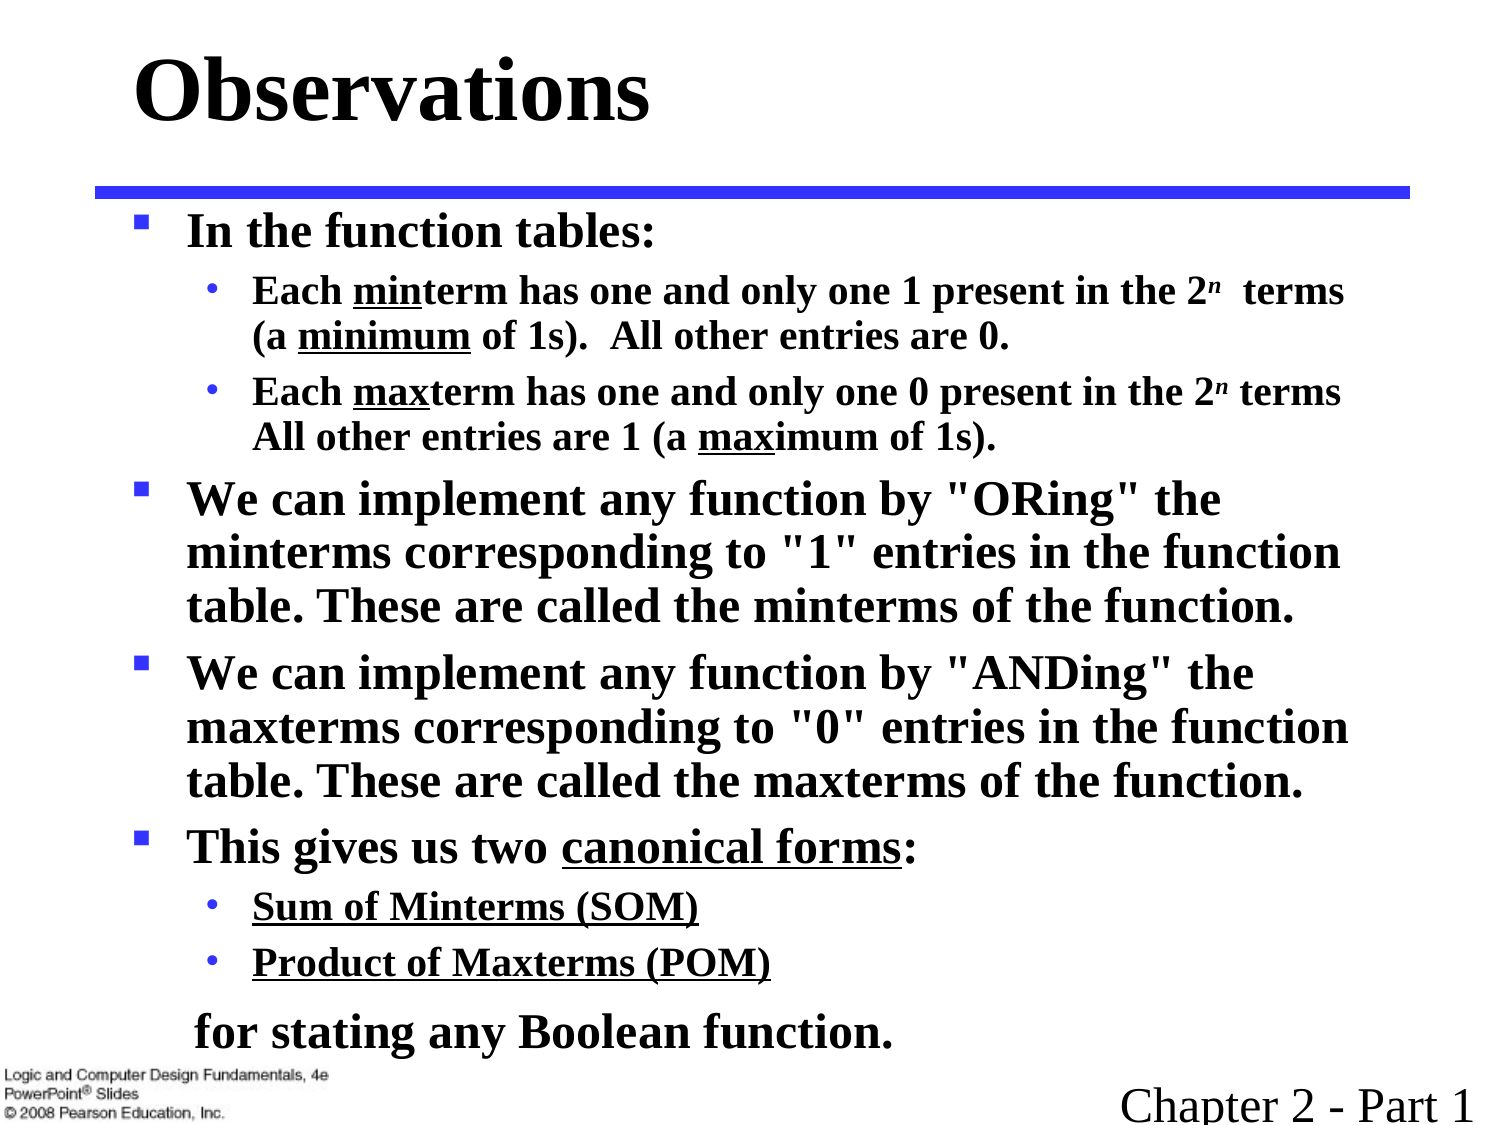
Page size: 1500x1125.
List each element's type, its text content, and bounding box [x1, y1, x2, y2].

picture [4, 1066, 115, 1123]
list In the function tables: Each minterm has one and only one 1 present in the 2n terms (a minimum of 1s). All other entries are 0. Each maxterm has one and only one 0 present in the 2n terms All other entries are 1 (a maximum of 1s). We can implement any function by "ORing" the minterms corresponding to "1" entries in the function table. These are called the minterms of the function. We can implement any function by "ANDing" the maxterms corresponding to "0" entries in the function table. These are called the maxterms of the function. This gives us two canonical forms: Sum of Minterms (SOM) Product of Maxterms (POM) for stating any Boolean function. [115, 196, 1391, 1125]
title Observations [117, 0, 1393, 168]
